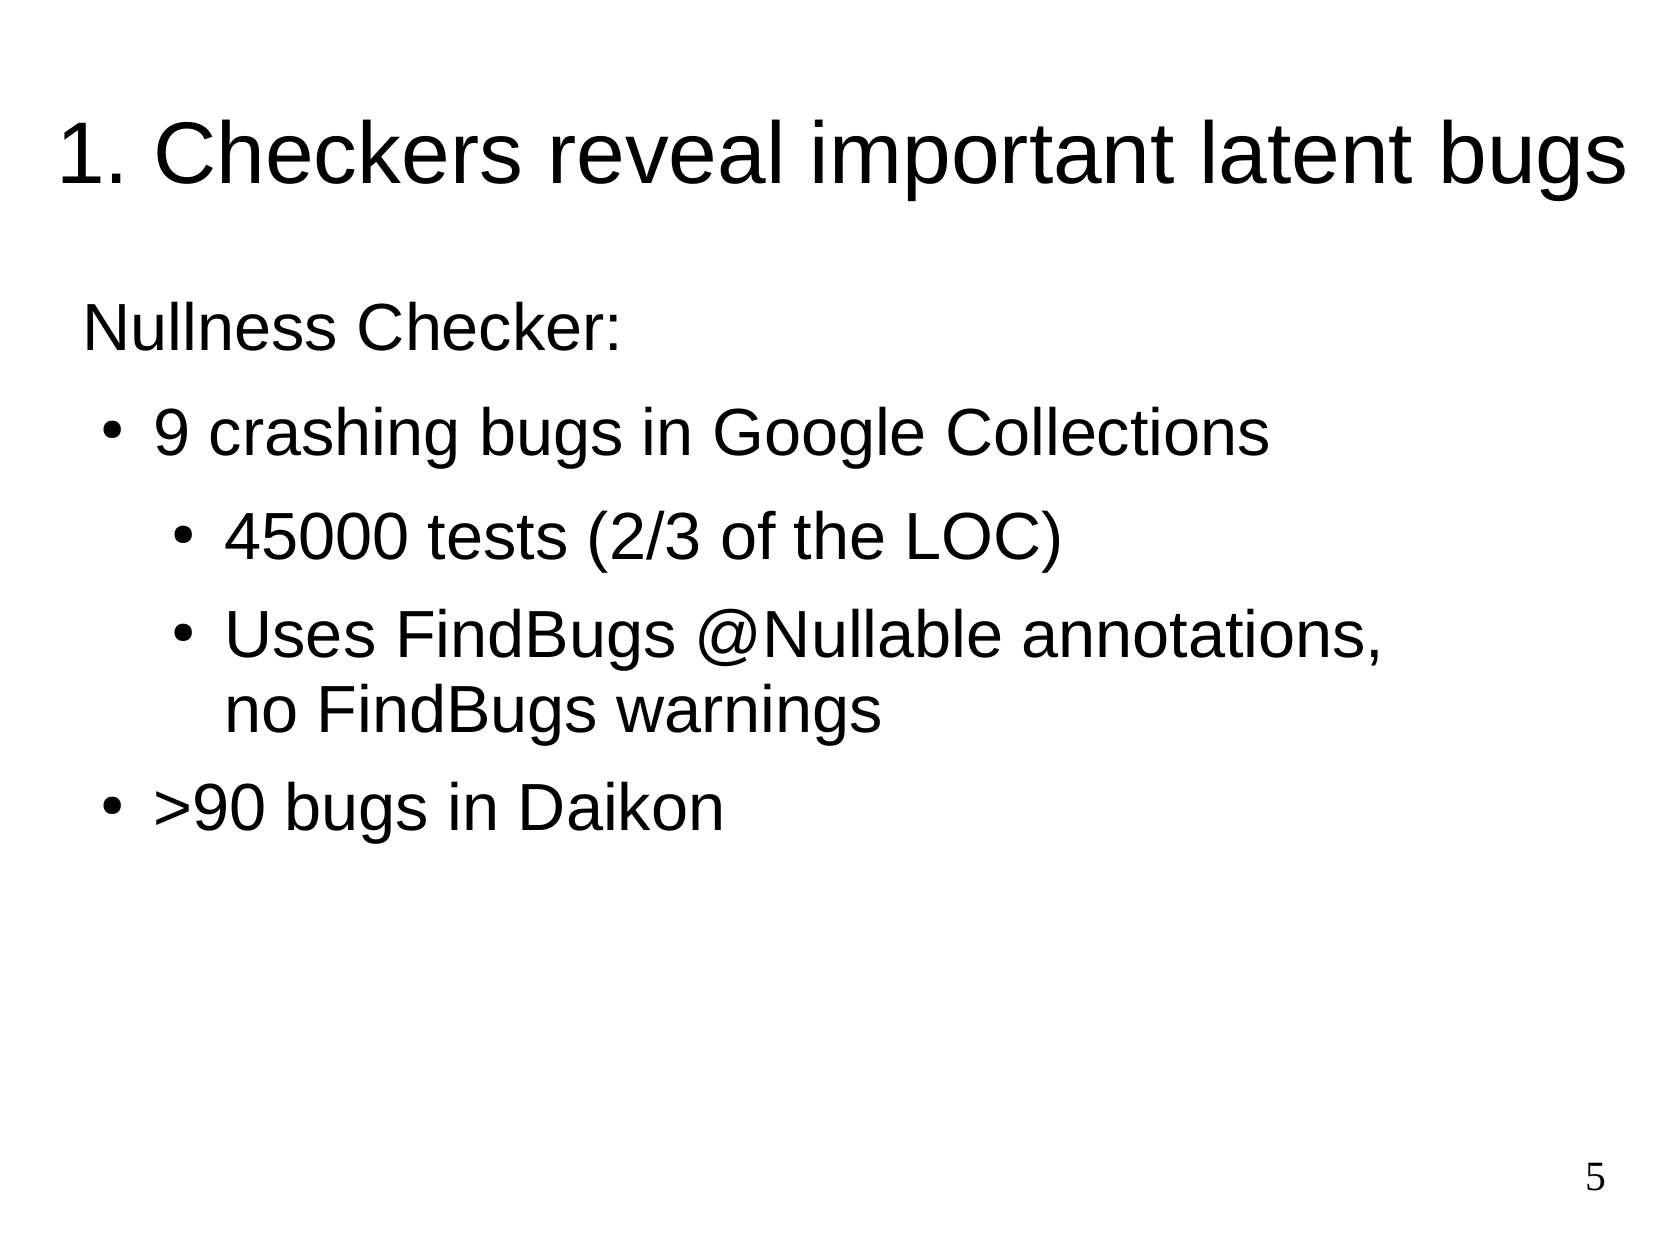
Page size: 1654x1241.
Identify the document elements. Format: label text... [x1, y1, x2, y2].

title 1. Checkers reveal important latent bugs [0, 47, 1654, 259]
list Nullness Checker: 9 crashing bugs in Google Collections 45000 tests (2/3 of the LOC) Uses FindBugs @Nullable annotations, no FindBugs warnings >90 bugs in Daikon [82, 290, 1571, 1094]
